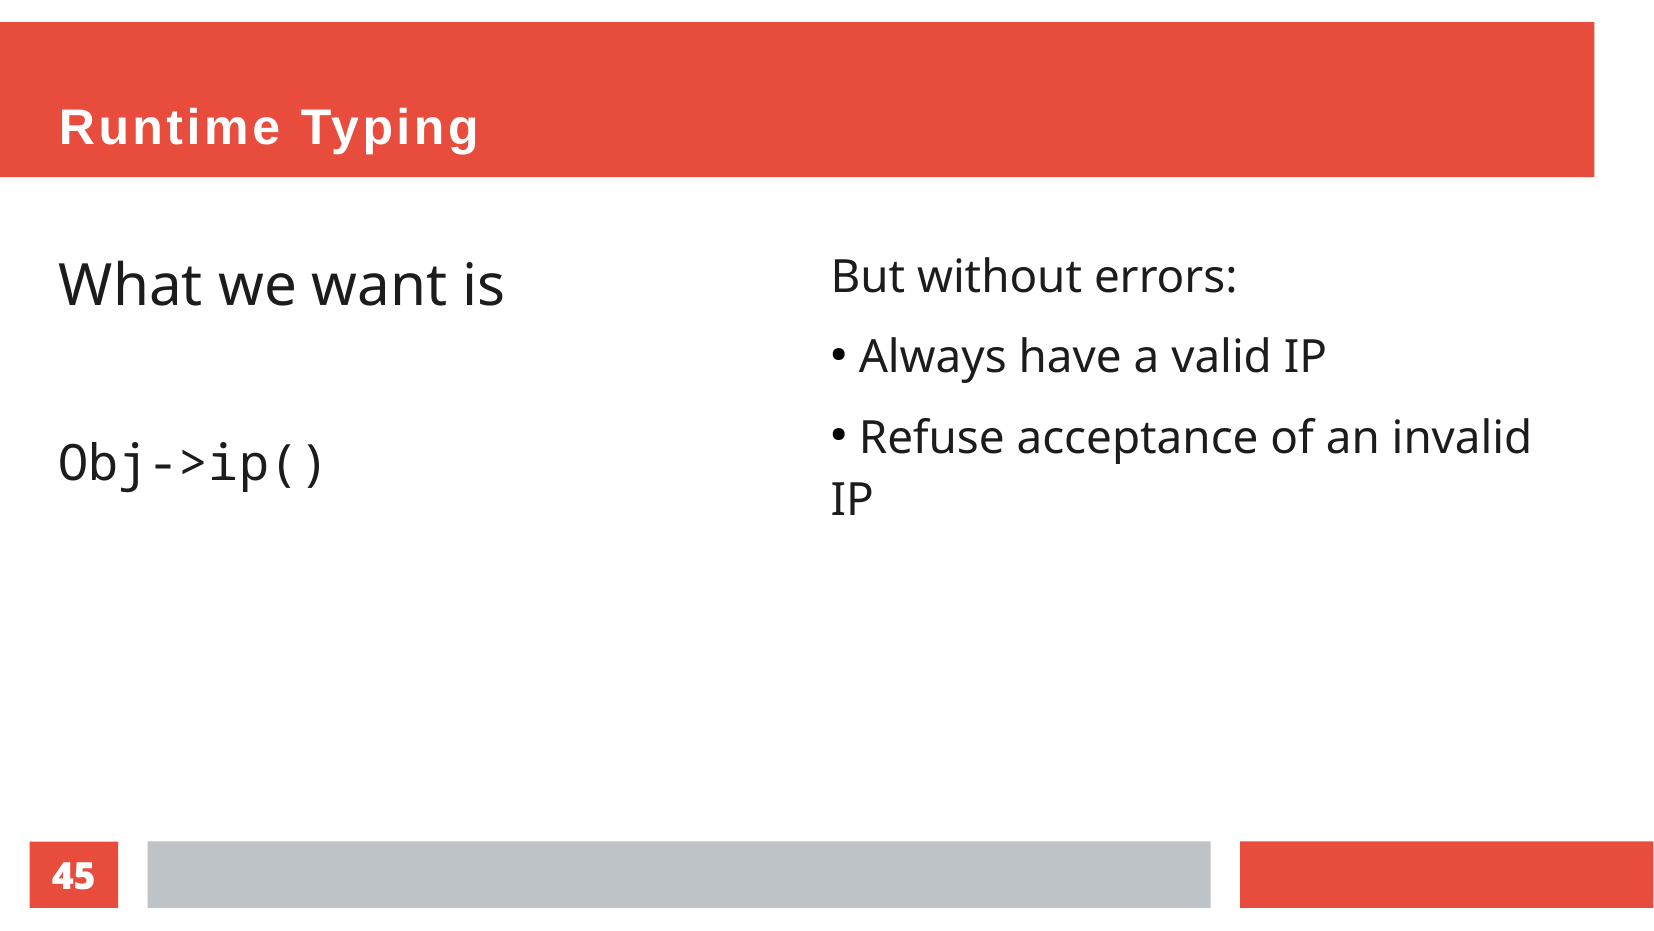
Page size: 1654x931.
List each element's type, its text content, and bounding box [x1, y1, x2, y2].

list But without errors: Always have a valid IP Refuse acceptance of an invalid IP [830, 243, 1566, 820]
list What we want is Obj->ip() [59, 243, 794, 820]
title Runtime Typing [59, 44, 1595, 156]
